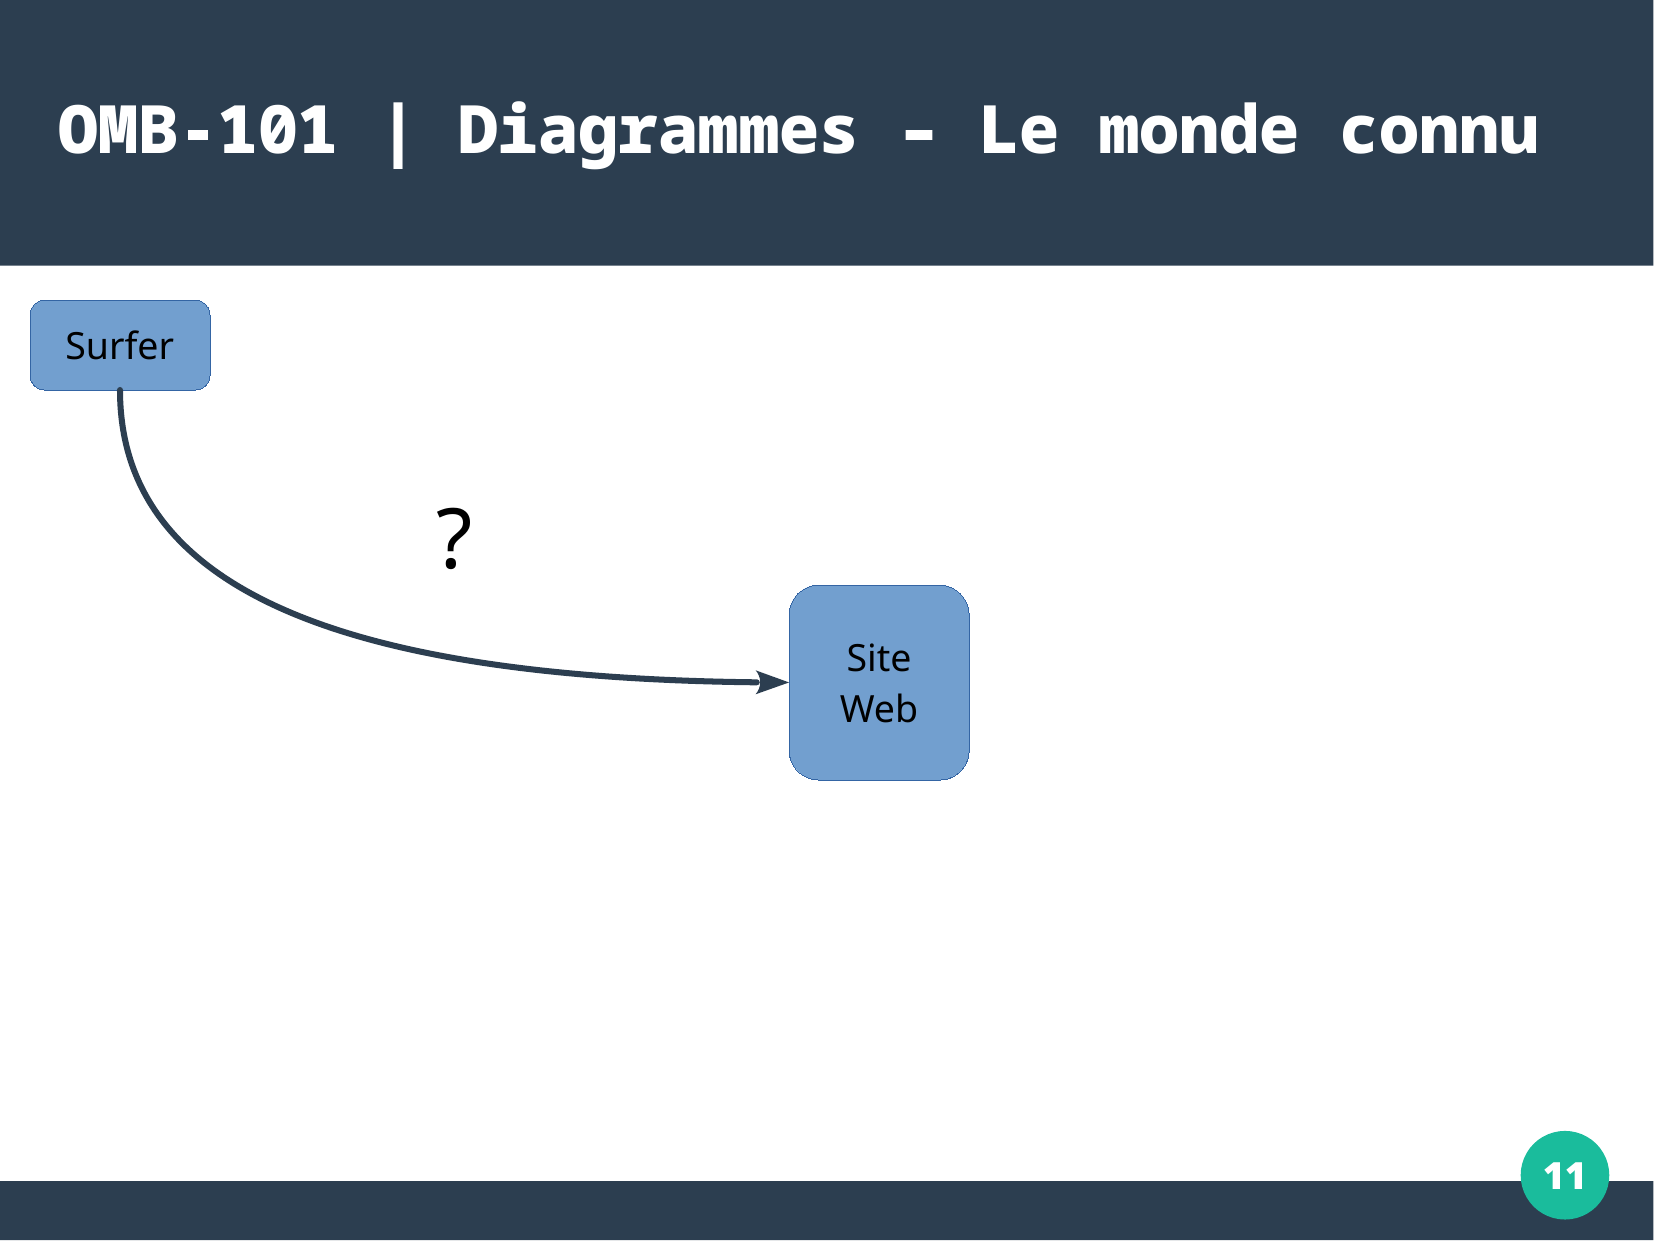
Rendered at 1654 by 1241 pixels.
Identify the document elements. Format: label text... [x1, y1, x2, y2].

text_box Site Web [789, 585, 970, 781]
title OMB-101 | Diagrammes – Le monde connu [59, 49, 1595, 207]
text_box Surfer [30, 300, 211, 391]
